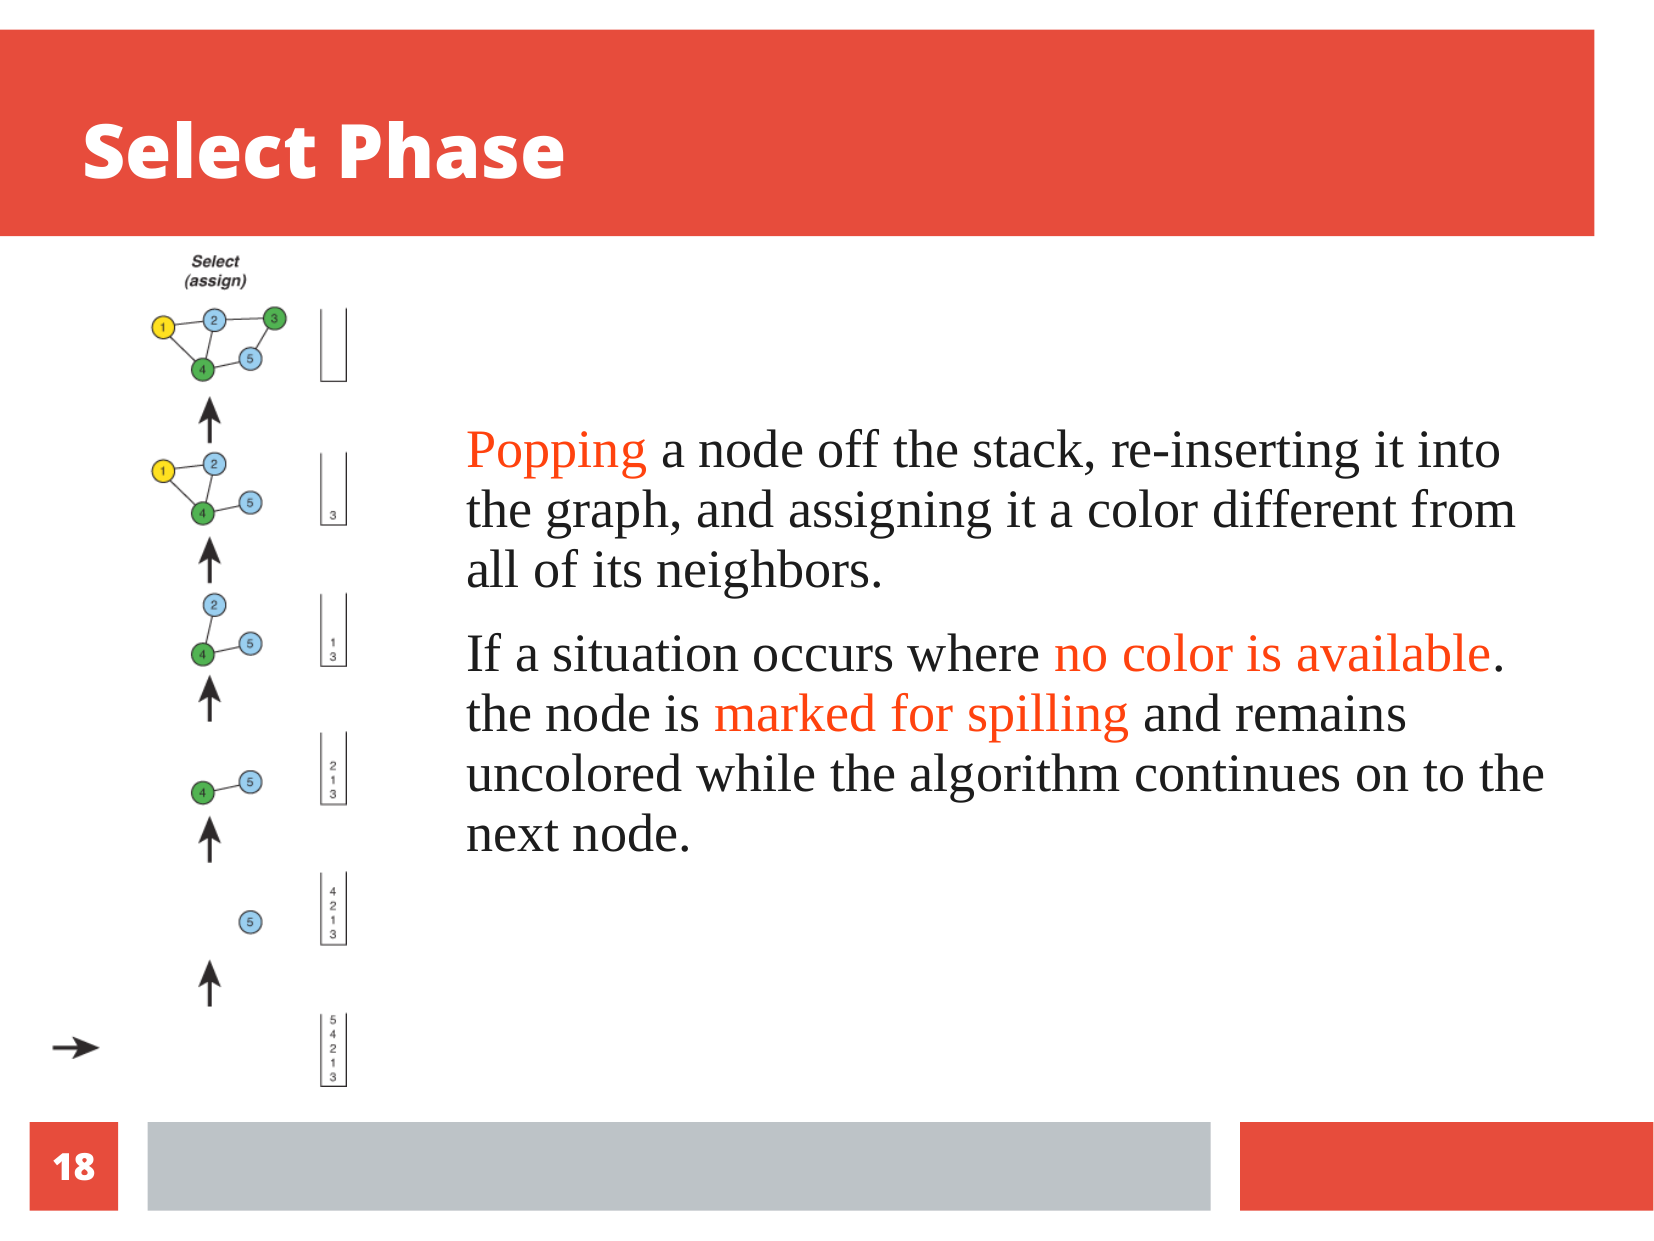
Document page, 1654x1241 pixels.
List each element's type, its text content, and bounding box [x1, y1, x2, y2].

picture [0, 253, 347, 1087]
list Popping a node off the stack, re-inserting it into the graph, and assigning it a color different from all of its neighbors. If a situation occurs where no color is available. the node is marked for spilling and remains uncolored while the algorithm continues on to the next node. [466, 418, 1571, 1187]
title Select Phase [82, 53, 1619, 201]
